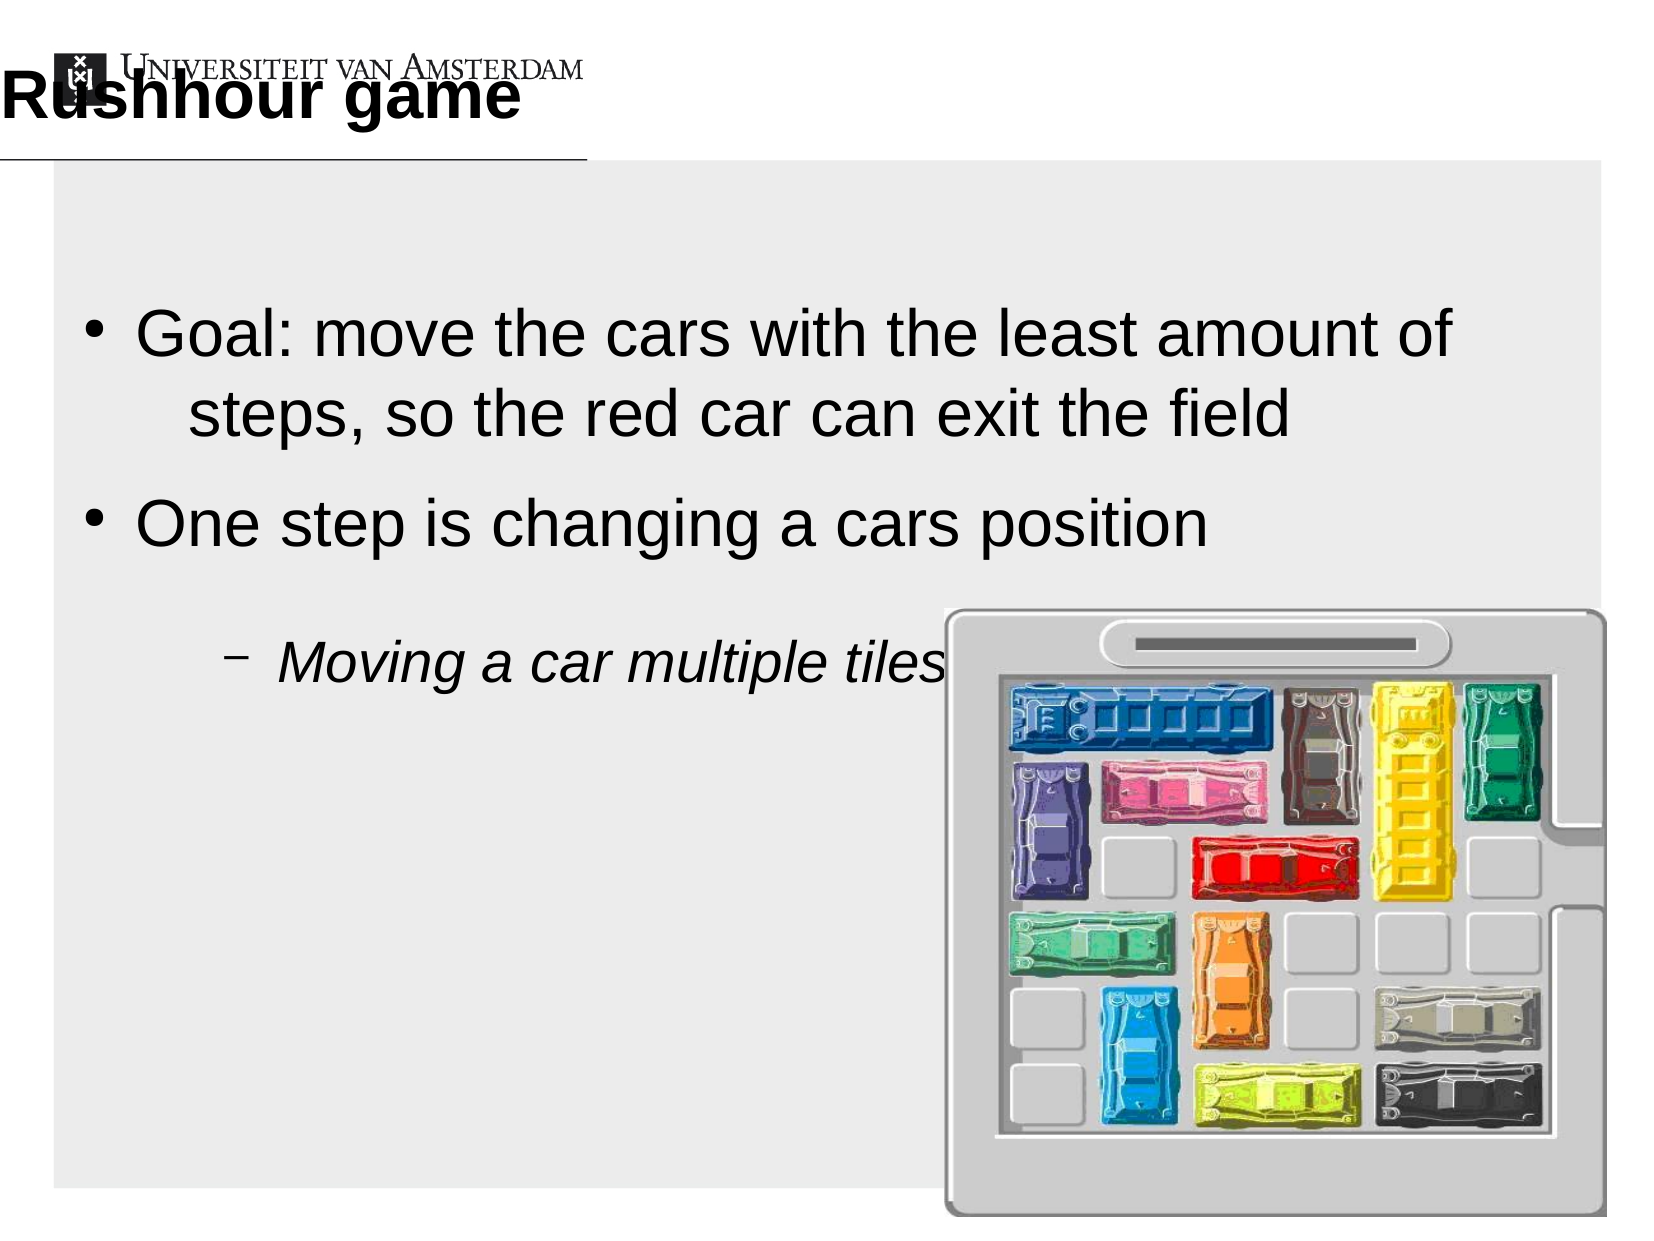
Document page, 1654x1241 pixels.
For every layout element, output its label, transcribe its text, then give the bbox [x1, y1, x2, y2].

list Goal: move the cars with the least amount of steps, so the red car can exit the field One step is changing a cars position Moving a car multiple tiles? [47, 290, 1489, 1109]
picture [944, 608, 1607, 1217]
title Rushhour game [0, 49, 1489, 257]
